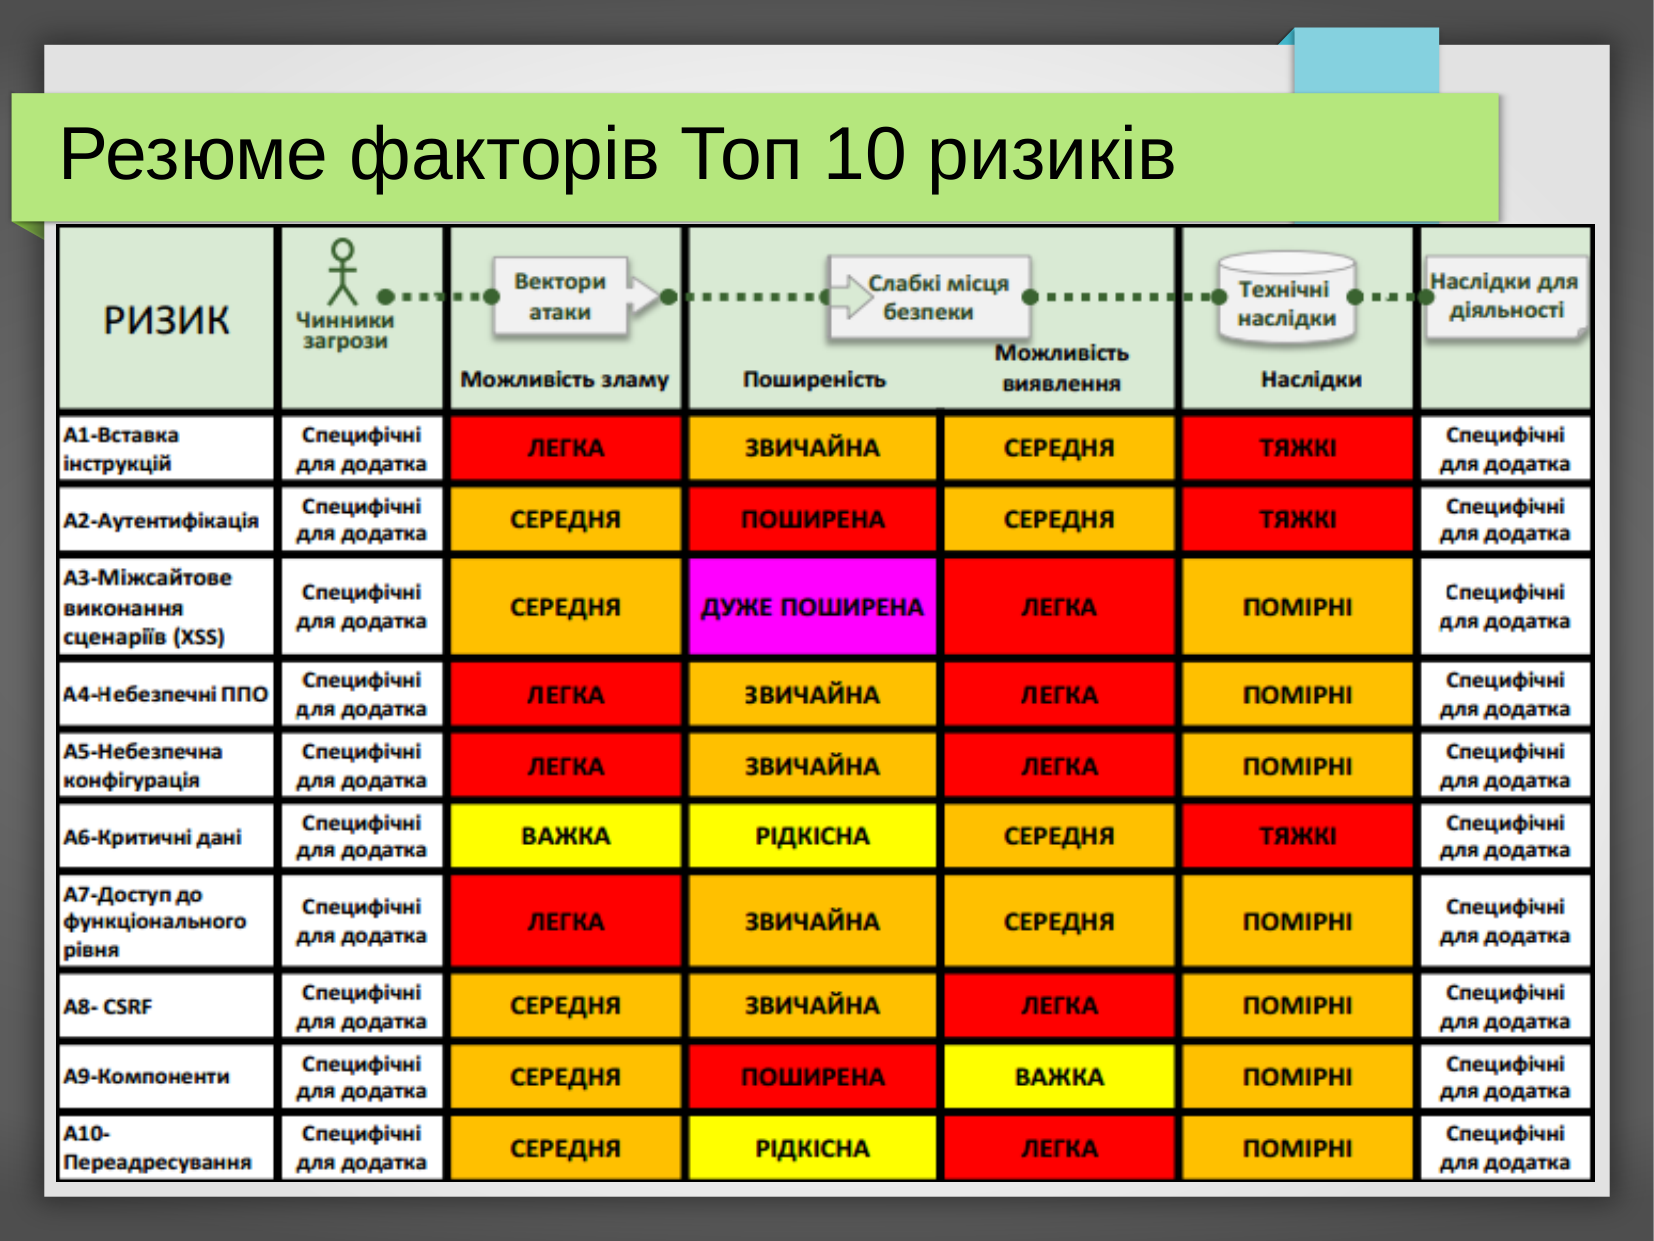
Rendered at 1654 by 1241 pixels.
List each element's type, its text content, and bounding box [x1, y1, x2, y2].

picture [0, 0, 1654, 1241]
title Резюме факторів Топ 10 ризиків [59, 94, 1583, 213]
